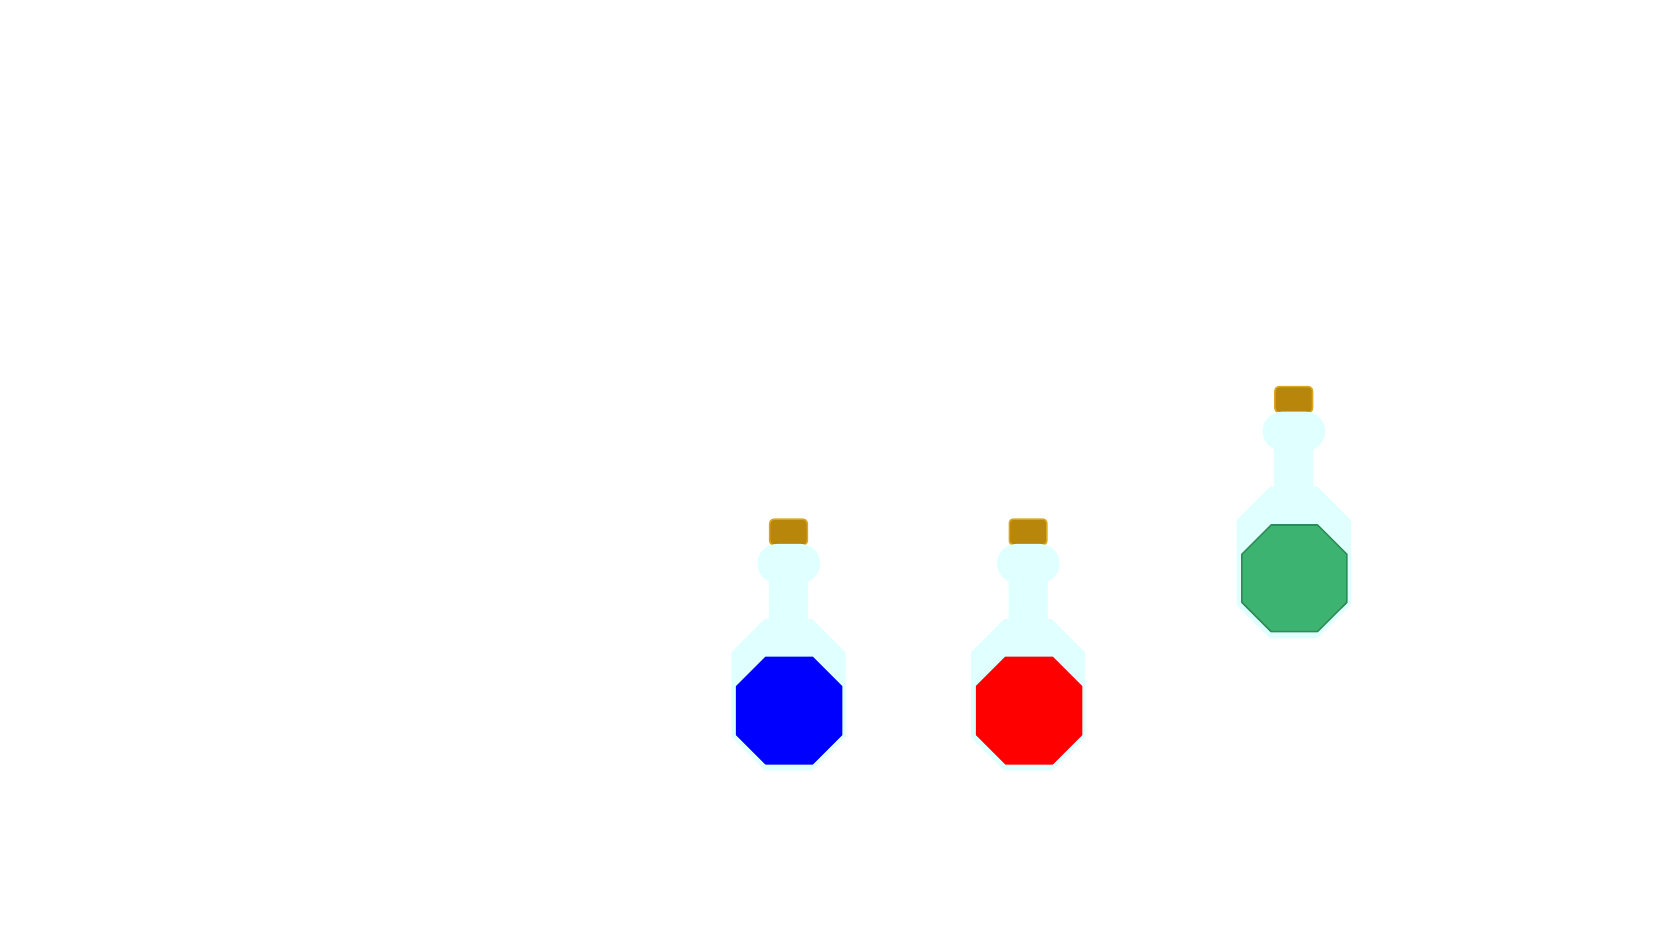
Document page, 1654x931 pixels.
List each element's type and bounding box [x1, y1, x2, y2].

text_box [1237, 386, 1351, 638]
text_box [971, 519, 1085, 770]
text_box [732, 519, 845, 770]
